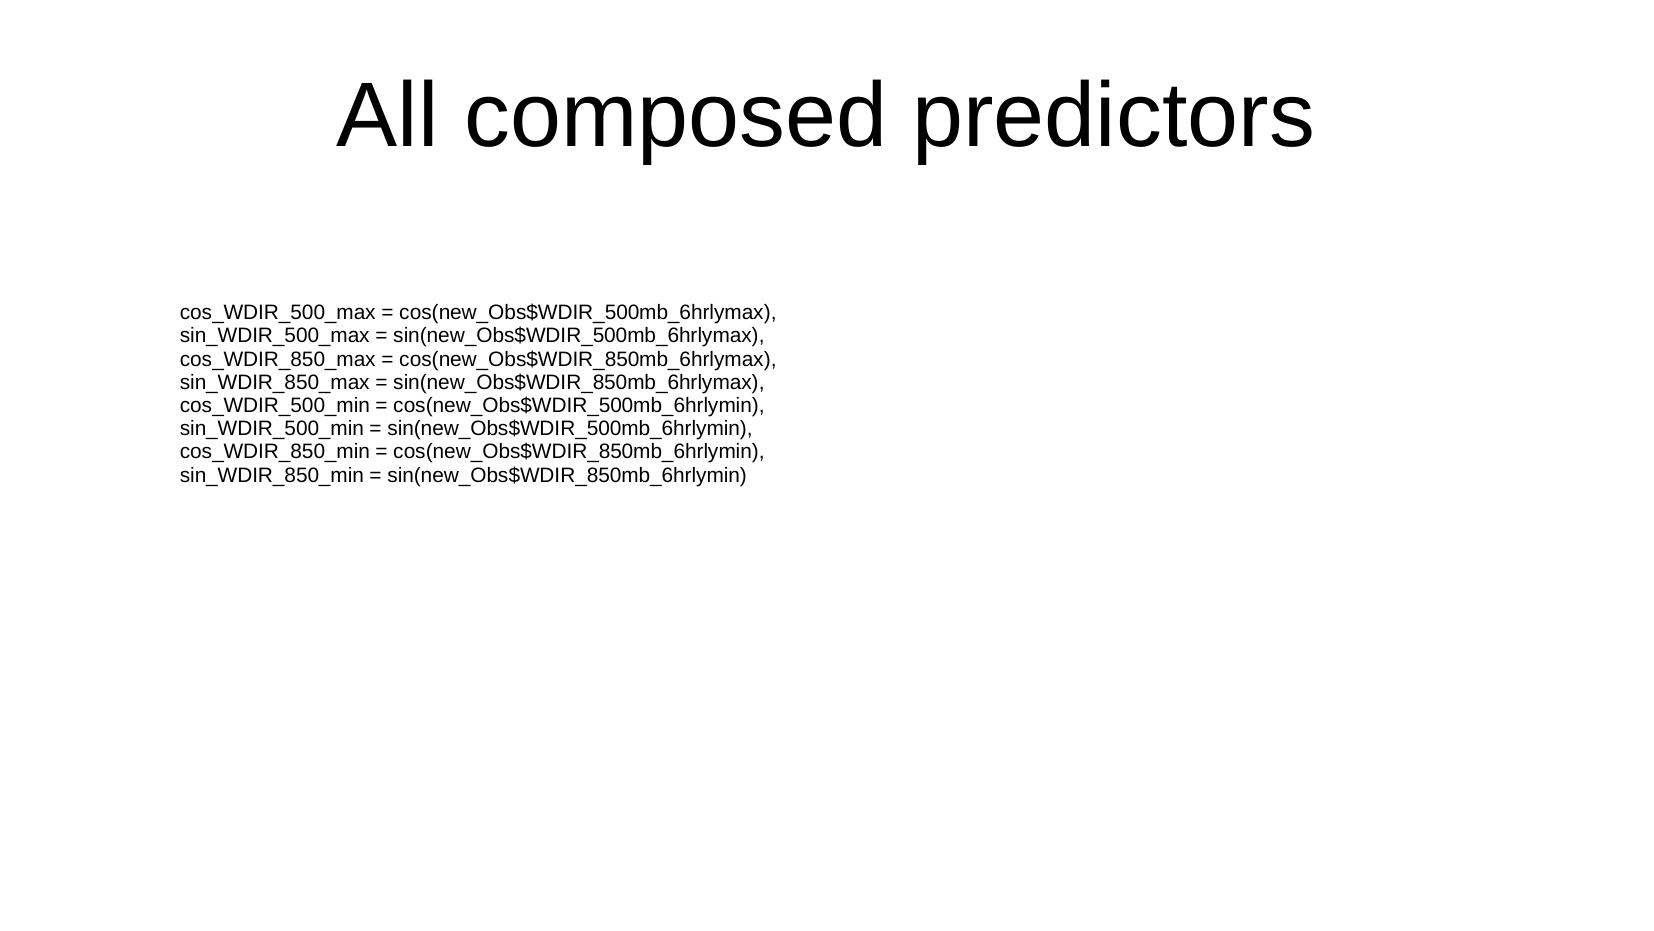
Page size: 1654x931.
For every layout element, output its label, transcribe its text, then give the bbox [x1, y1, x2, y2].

text_box cos_WDIR_500_max = cos(new_Obs$WDIR_500mb_6hrlymax), sin_WDIR_500_max = sin(new_Obs$WDIR_500mb_6hrlymax), cos_WDIR_850_max = cos(new_Obs$WDIR_850mb_6hrlymax), sin_WDIR_850_max = sin(new_Obs$WDIR_850mb_6hrlymax), cos_WDIR_500_min = cos(new_Obs$WDIR_500mb_6hrlymin), sin_WDIR_500_min = sin(new_Obs$WDIR_500mb_6hrlymin), cos_WDIR_850_min = cos(new_Obs$WDIR_850mb_6hrlymin), sin_WDIR_850_min = sin(new_Obs$WDIR_850mb_6hrlymin) [165, 270, 792, 495]
title All composed predictors [82, 37, 1571, 193]
